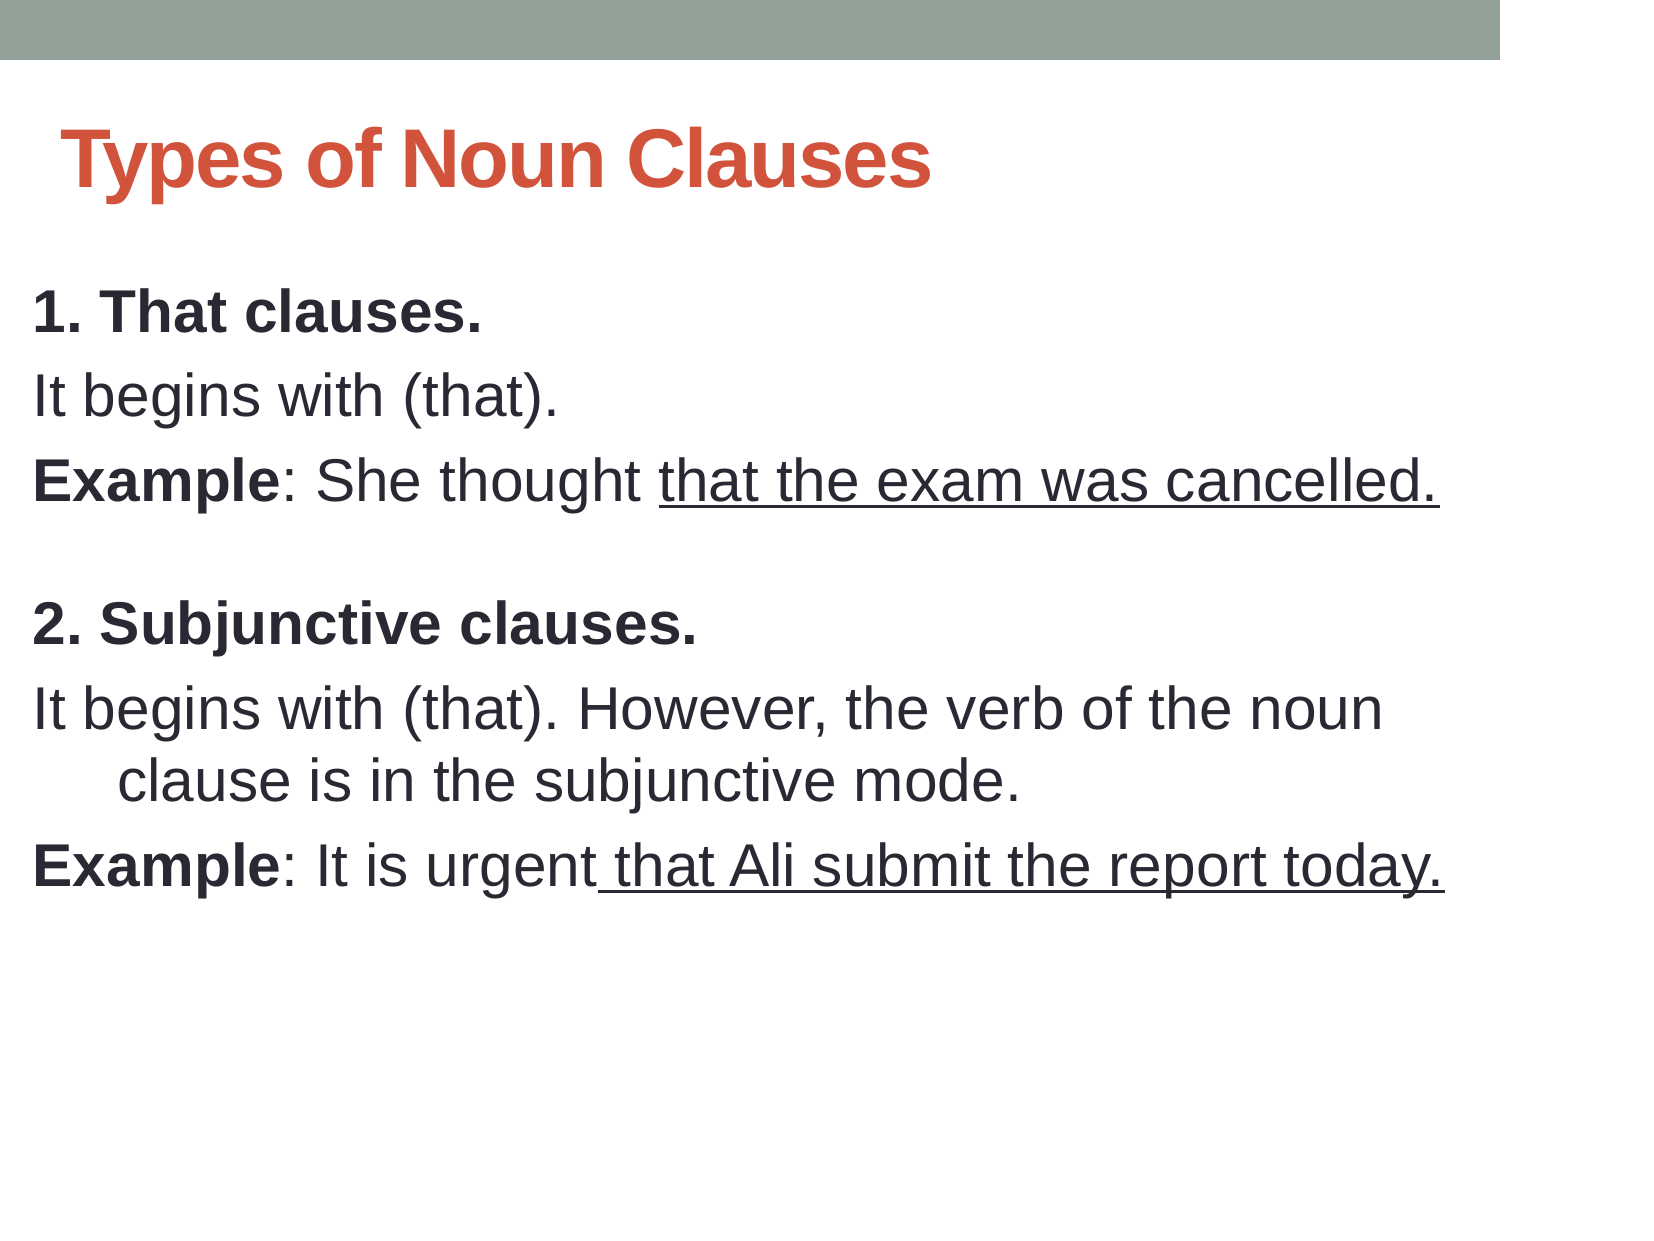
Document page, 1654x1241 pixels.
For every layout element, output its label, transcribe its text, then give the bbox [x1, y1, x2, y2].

title Types of Noun Clauses [45, 87, 1415, 220]
list 1. That clauses. It begins with (that). Example: She thought that the exam was cancelled. 2. Subjunctive clauses. It begins with (that). However, the verb of the noun clause is in the subjunctive mode. Example: It is urgent that Ali submit the report today. [17, 264, 1489, 1094]
